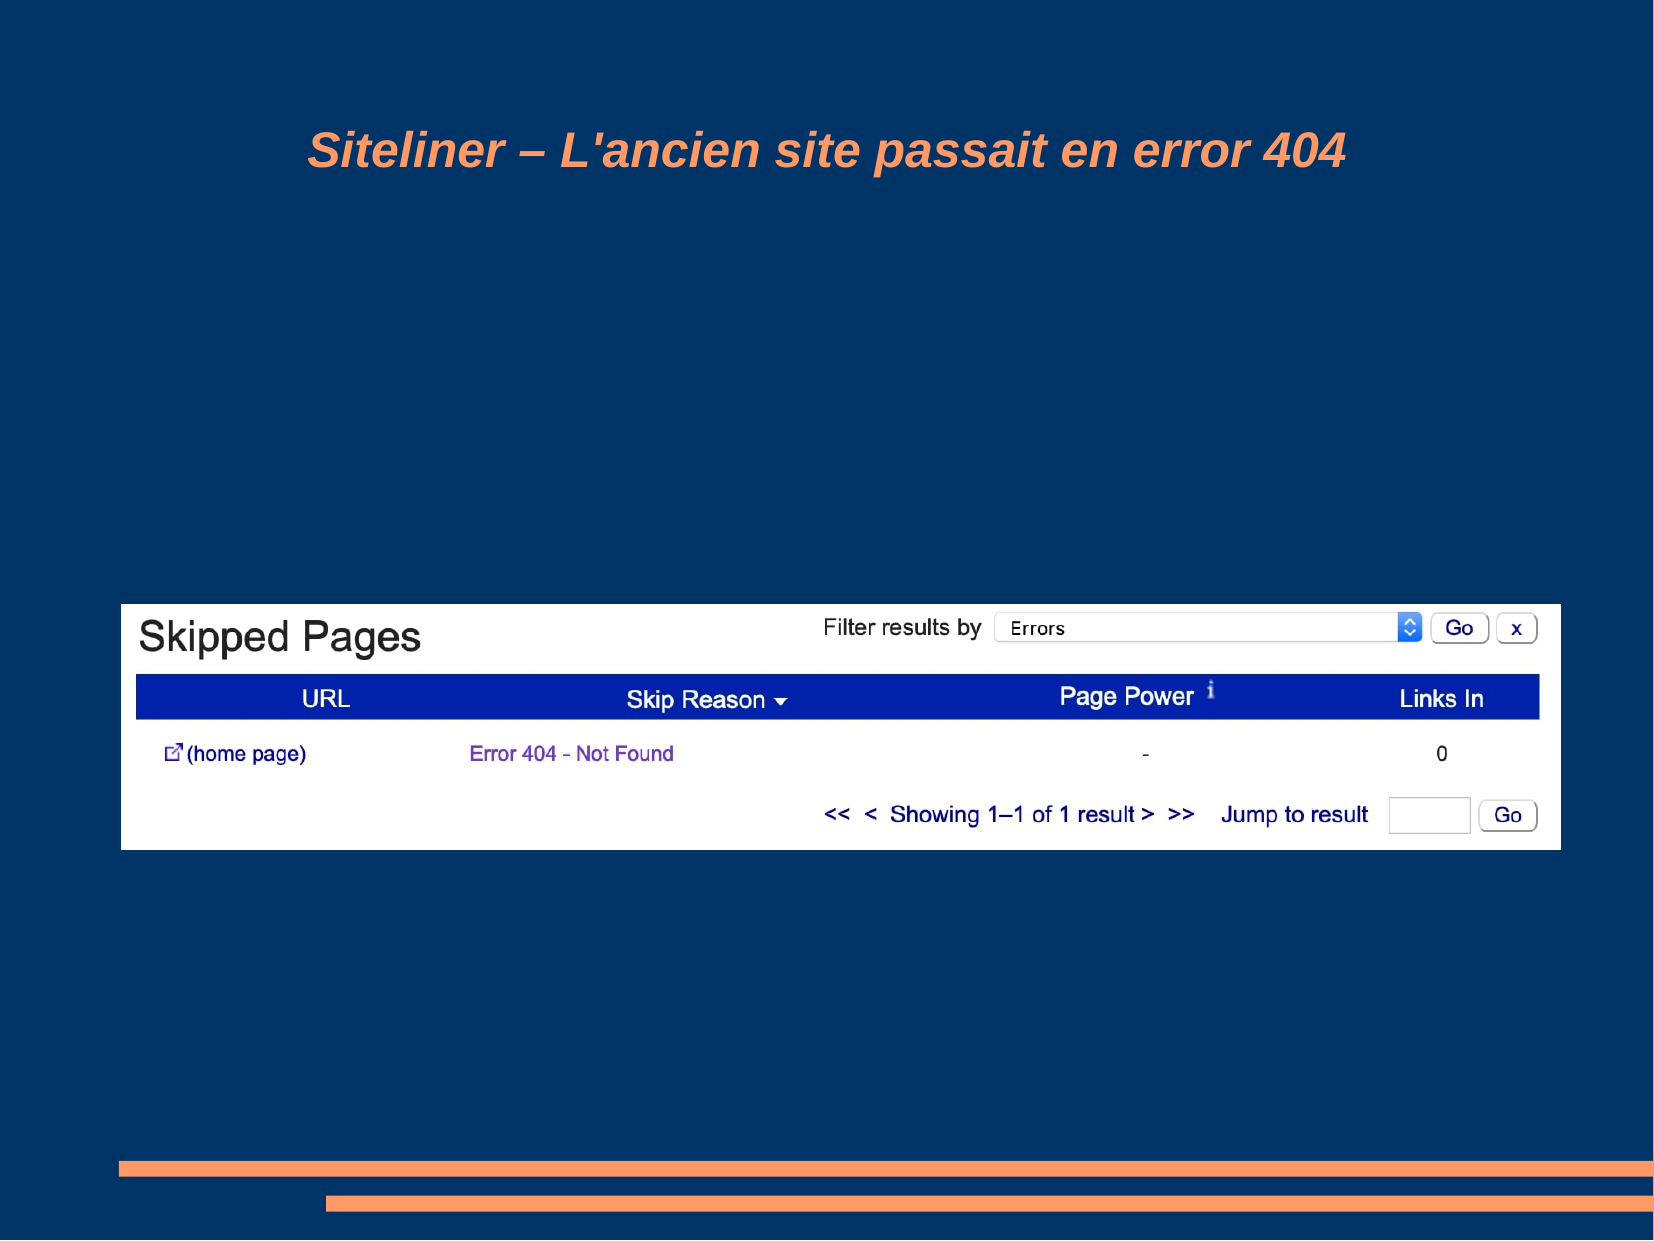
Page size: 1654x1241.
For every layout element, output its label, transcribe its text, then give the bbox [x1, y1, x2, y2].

picture [121, 604, 1561, 850]
title Siteliner – L'ancien site passait en error 404 [121, 46, 1534, 254]
